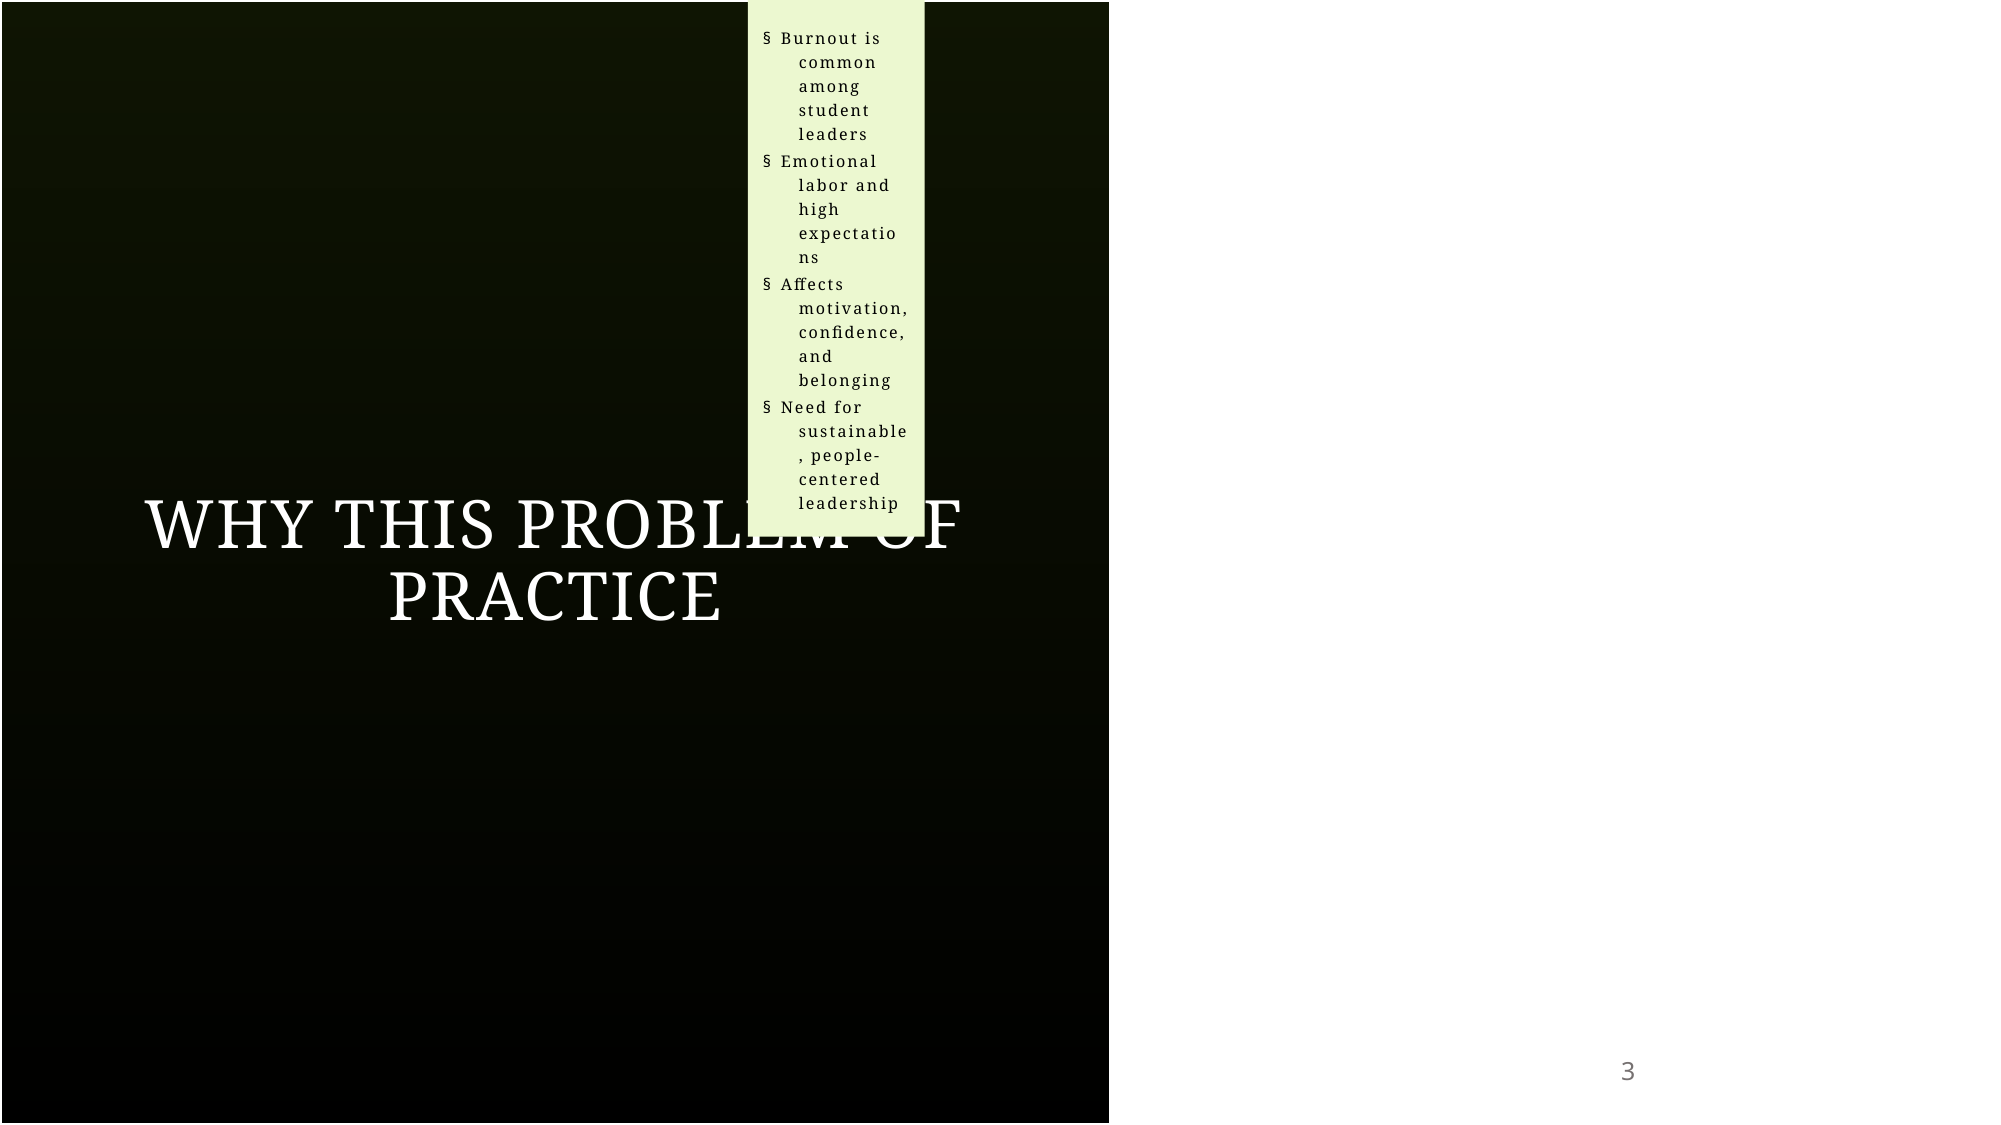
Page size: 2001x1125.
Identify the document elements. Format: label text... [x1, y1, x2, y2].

list Burnout is common among student leaders Emotional labor and high expectations Affects motivation, confidence, and belonging Need for sustainable, people-centered leadership [990, 0, 2000, 1125]
text_box [1606, 1042, 1863, 1103]
title Why This Problem OF PRACTICE [0, 0, 990, 1125]
